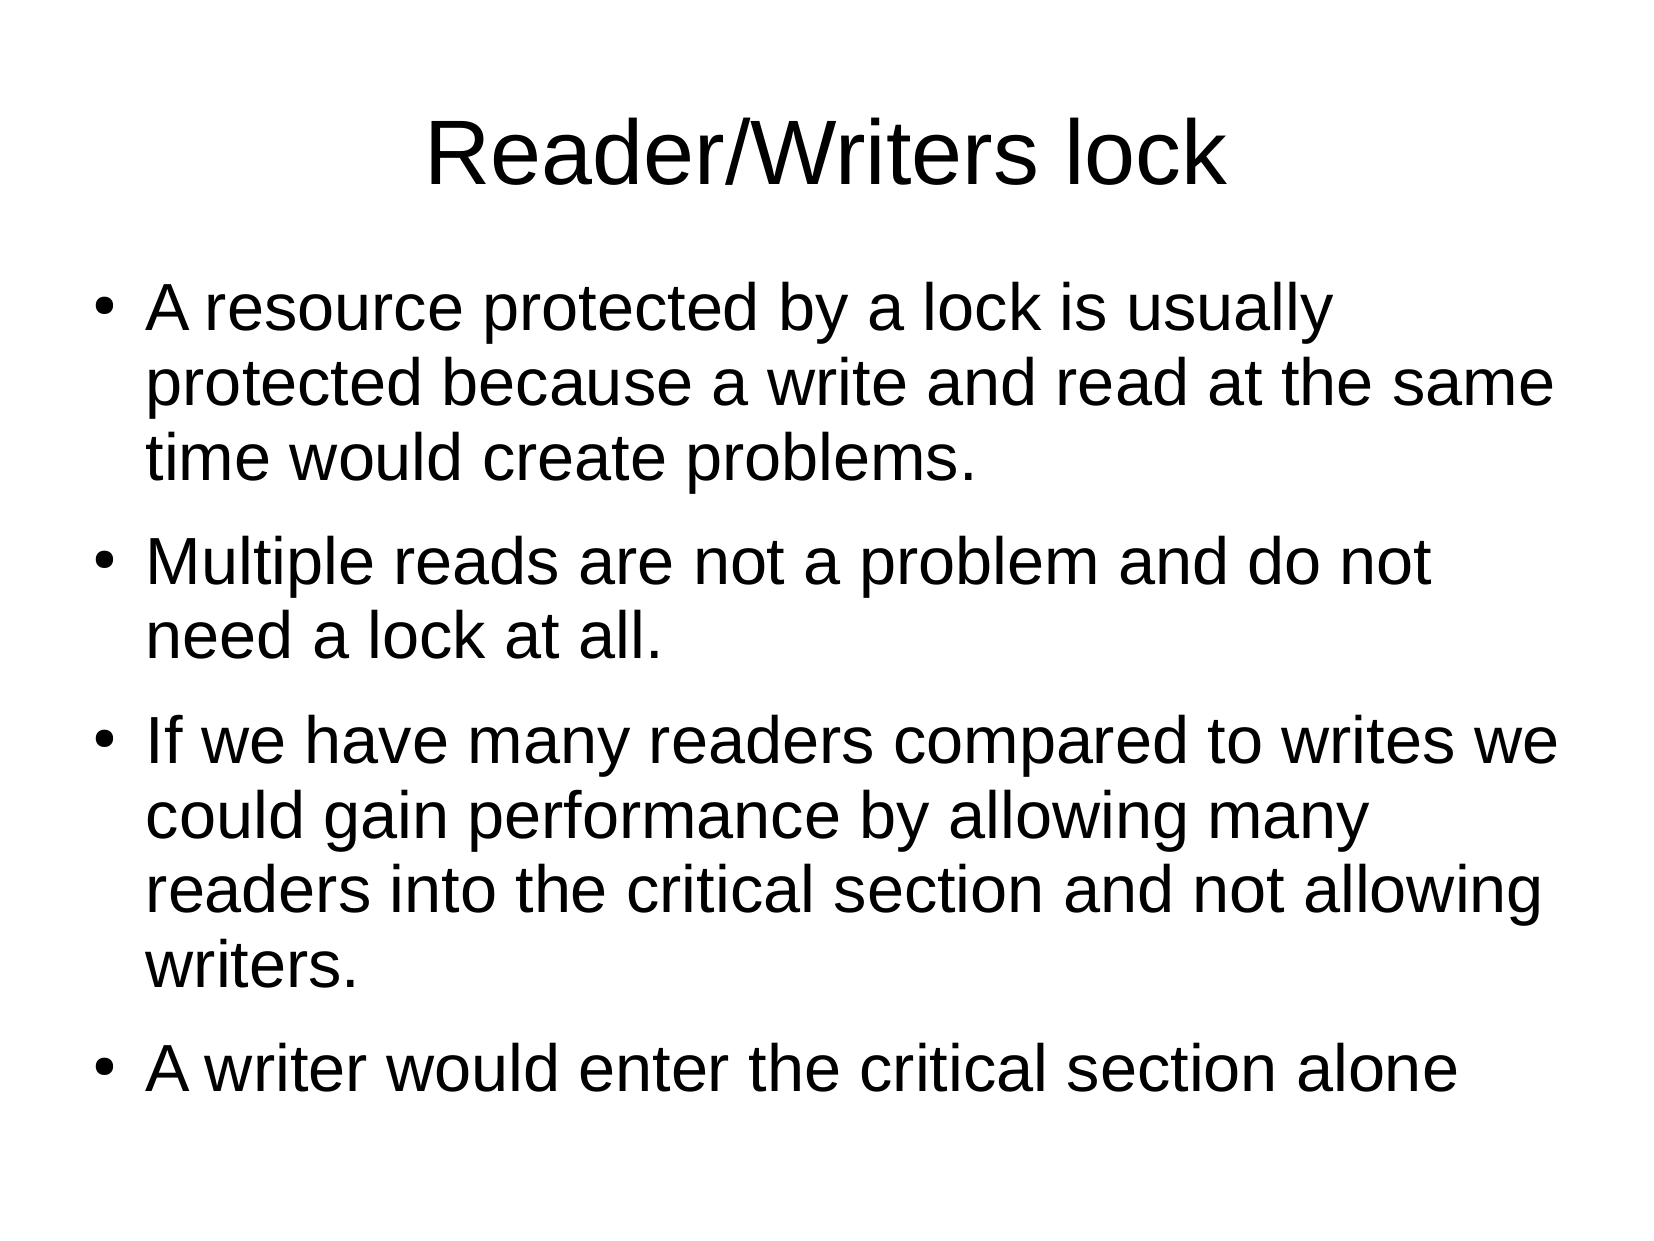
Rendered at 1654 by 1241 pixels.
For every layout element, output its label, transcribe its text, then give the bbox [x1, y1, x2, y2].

title Reader/Writers lock [82, 49, 1571, 257]
list A resource protected by a lock is usually protected because a write and read at the same time would create problems. Multiple reads are not a problem and do not need a lock at all. If we have many readers compared to writes we could gain performance by allowing many readers into the critical section and not allowing writers. A writer would enter the critical section alone [75, 270, 1564, 1186]
